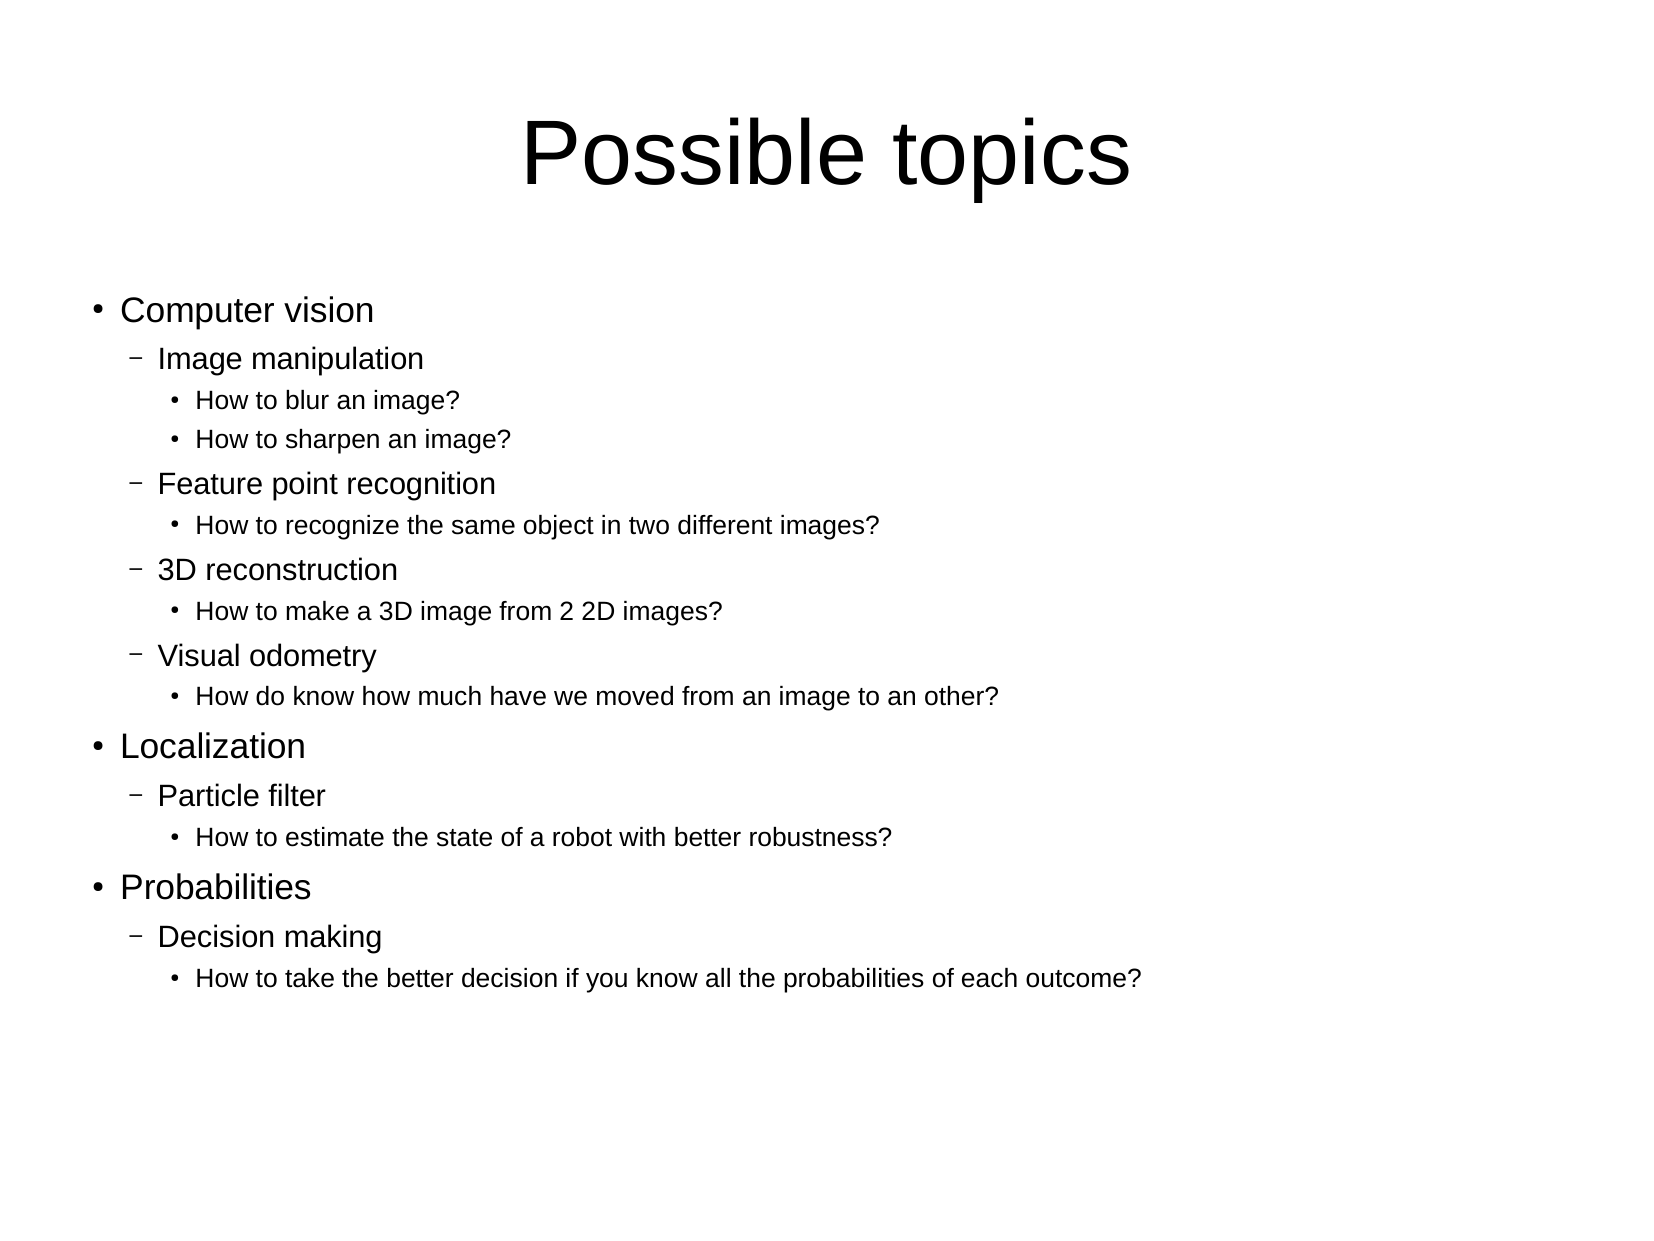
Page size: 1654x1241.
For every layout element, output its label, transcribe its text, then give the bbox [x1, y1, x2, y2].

list Computer vision Image manipulation How to blur an image? How to sharpen an image? Feature point recognition How to recognize the same object in two different images? 3D reconstruction How to make a 3D image from 2 2D images? Visual odometry How do know how much have we moved from an image to an other? Localization Particle filter How to estimate the state of a robot with better robustness? Probabilities Decision making How to take the better decision if you know all the probabilities of each outcome? [82, 290, 1571, 1010]
title Possible topics [82, 49, 1571, 257]
